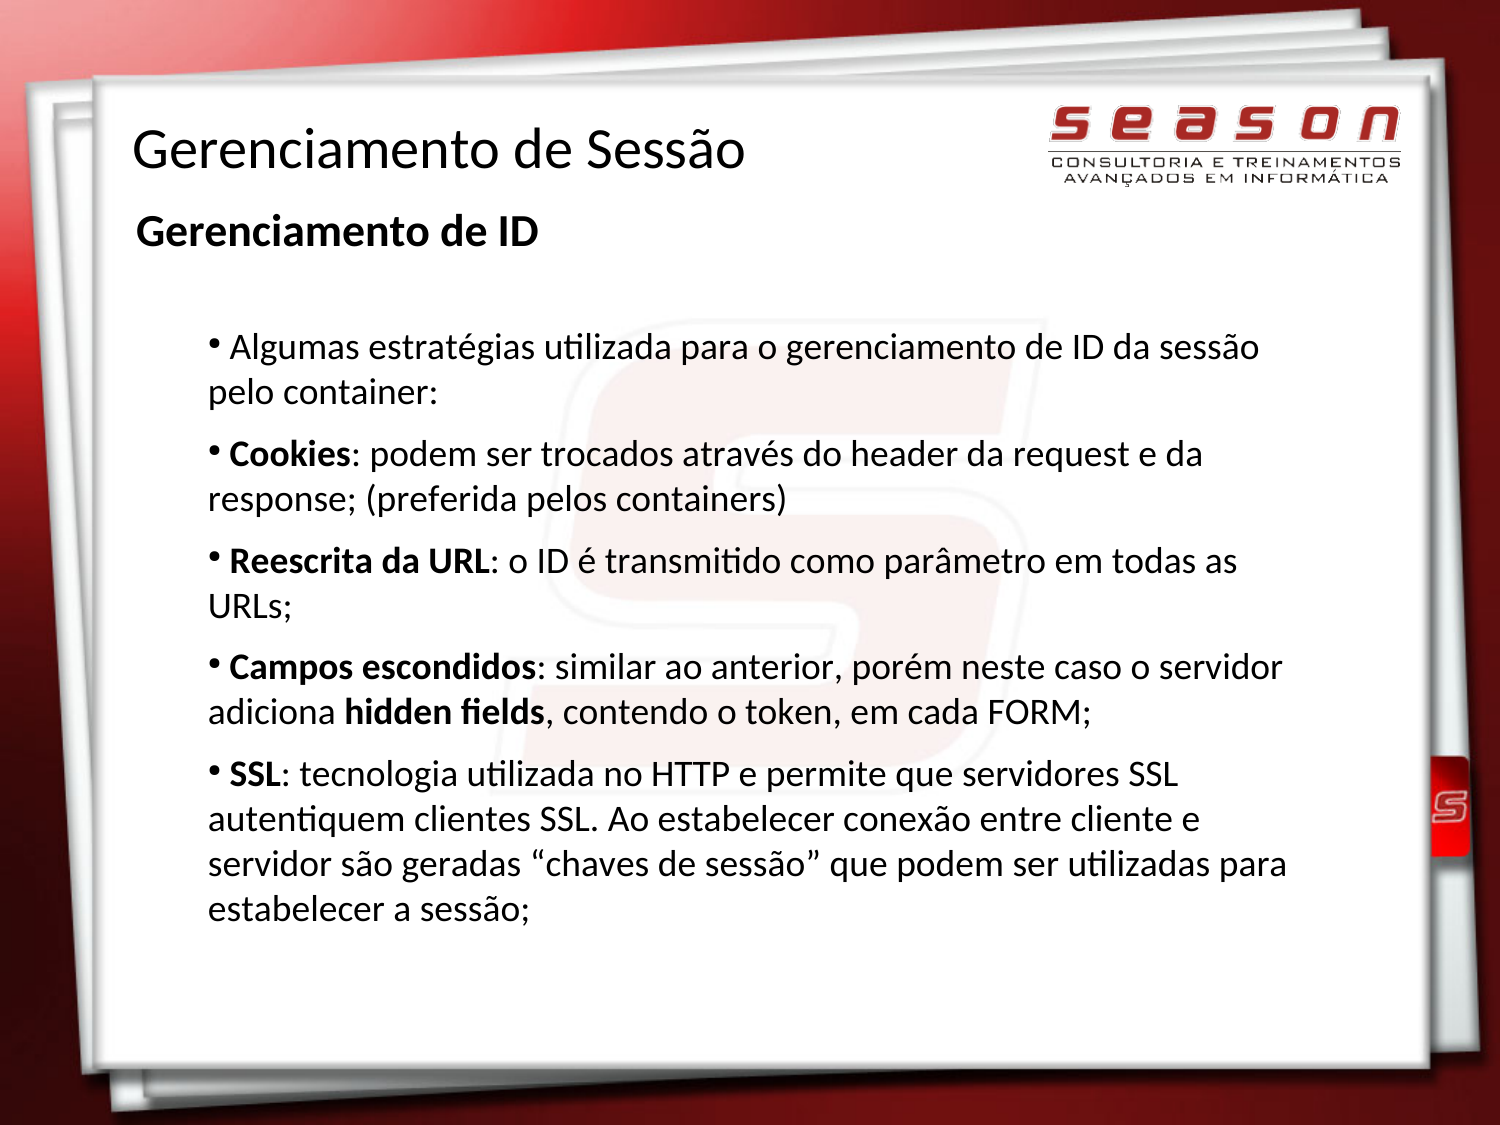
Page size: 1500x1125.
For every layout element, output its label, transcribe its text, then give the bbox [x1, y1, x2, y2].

text_box Algumas estratégias utilizada para o gerenciamento de ID da sessão pelo container: Cookies: podem ser trocados através do header da request e da response; (preferida pelos containers) Reescrita da URL: o ID é transmitido como parâmetro em todas as URLs; Campos escondidos: similar ao anterior, porém neste caso o servidor adiciona hidden fields, contendo o token, em cada FORM; SSL: tecnologia utilizada no HTTP e permite que servidores SSL autentiquem clientes SSL. Ao estabelecer conexão entre cliente e servidor são geradas “chaves de sessão” que podem ser utilizadas para estabelecer a sessão; [207, 277, 1328, 974]
title Gerenciamento de Sessão [118, 33, 1394, 257]
picture [0, 0, 1500, 1125]
text_box Gerenciamento de ID [119, 200, 1240, 256]
